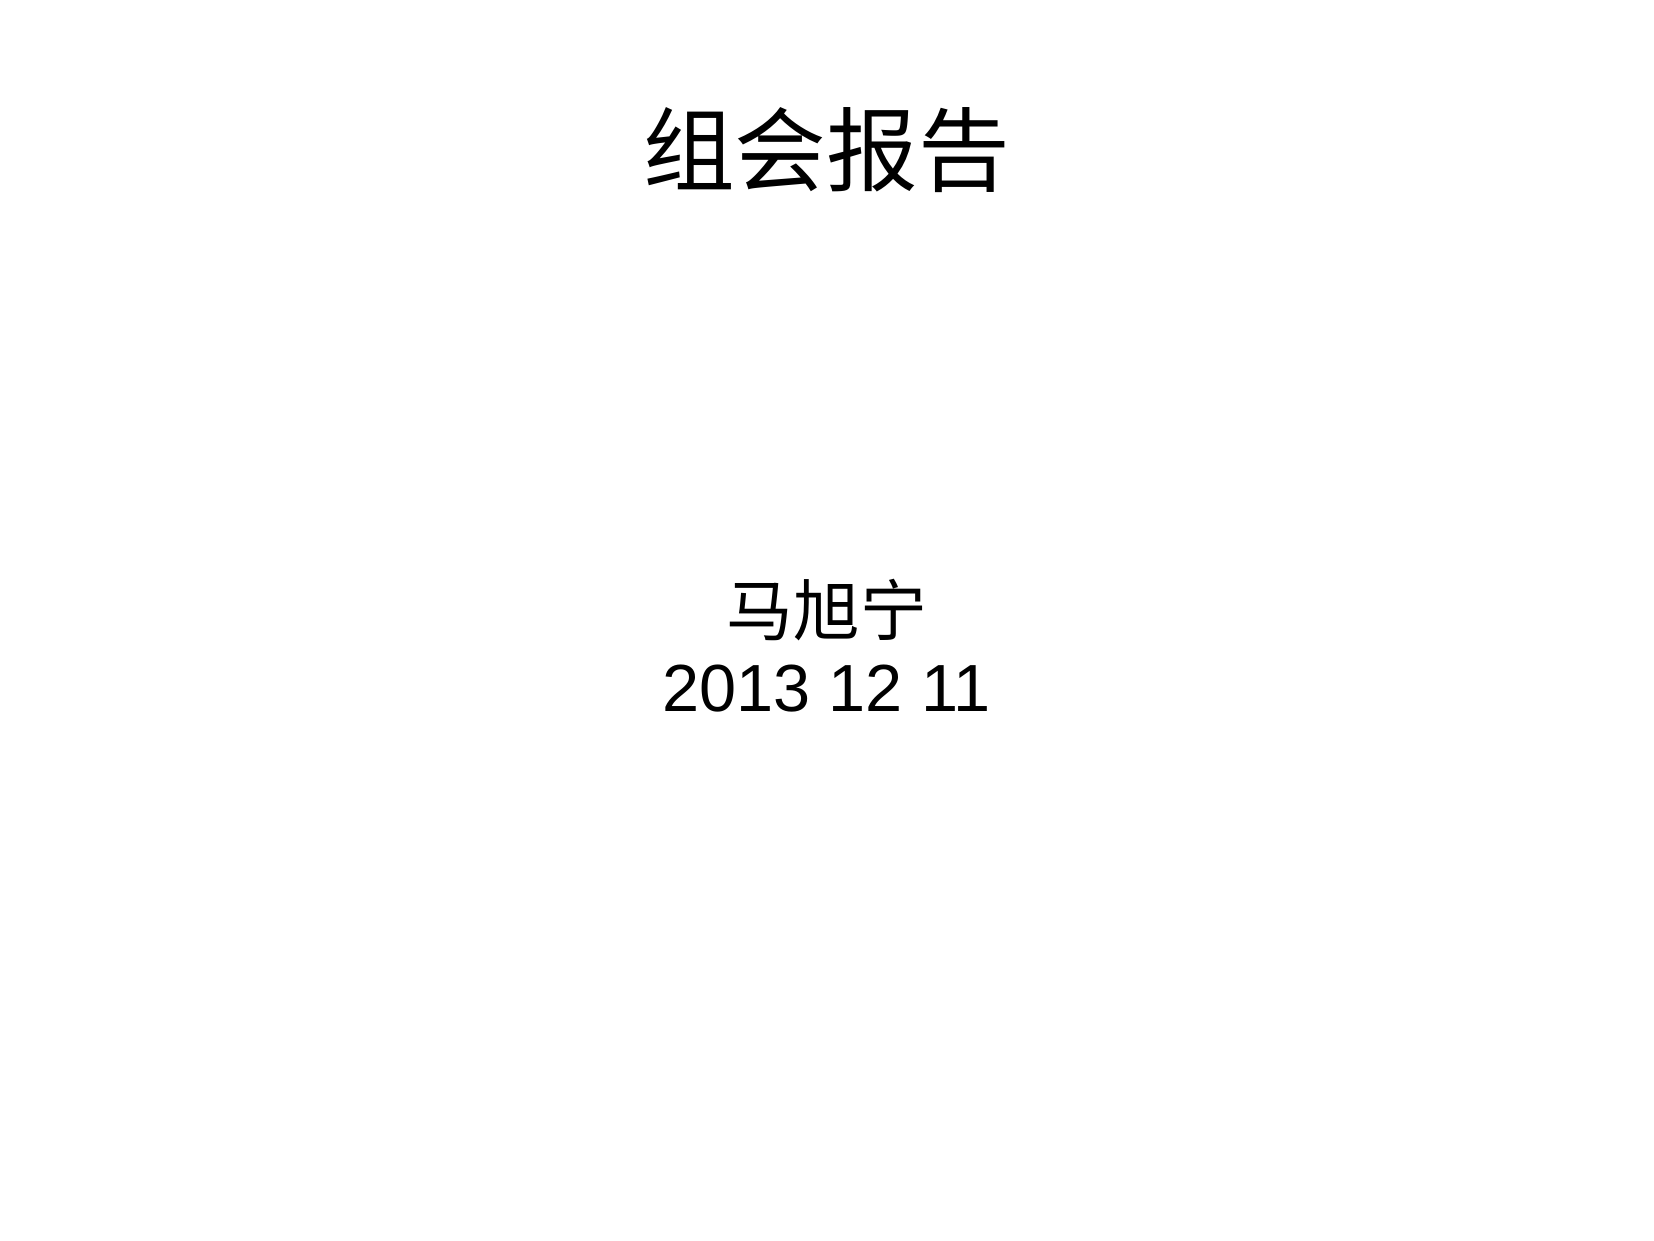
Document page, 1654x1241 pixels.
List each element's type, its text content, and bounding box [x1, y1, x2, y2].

subtitle 马旭宁 2013 12 11 [82, 290, 1571, 1010]
title 组会报告 [82, 49, 1571, 257]
